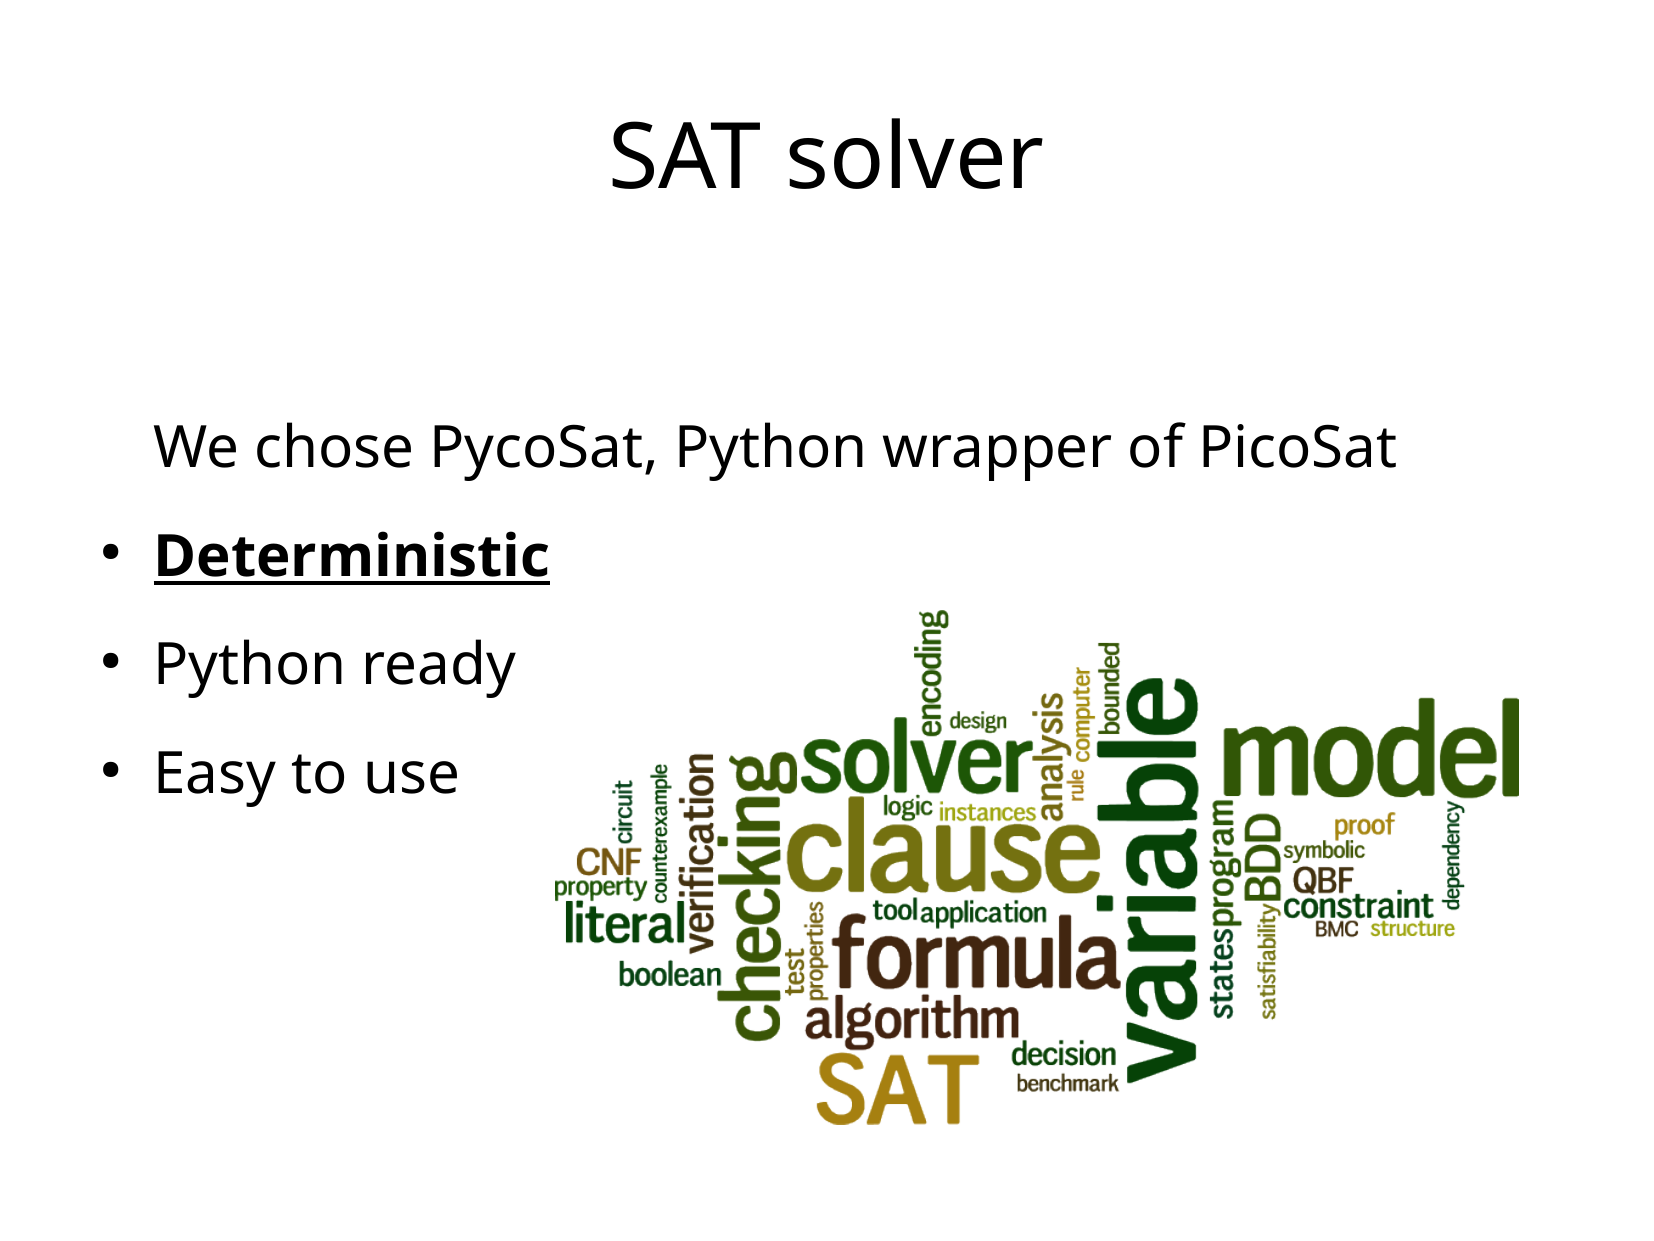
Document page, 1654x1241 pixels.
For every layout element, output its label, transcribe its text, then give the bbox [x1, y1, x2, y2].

list We chose PycoSat, Python wrapper of PicoSat Deterministic Python ready Easy to use [82, 405, 1571, 946]
title SAT solver [82, 49, 1571, 257]
picture [555, 610, 1519, 1126]
